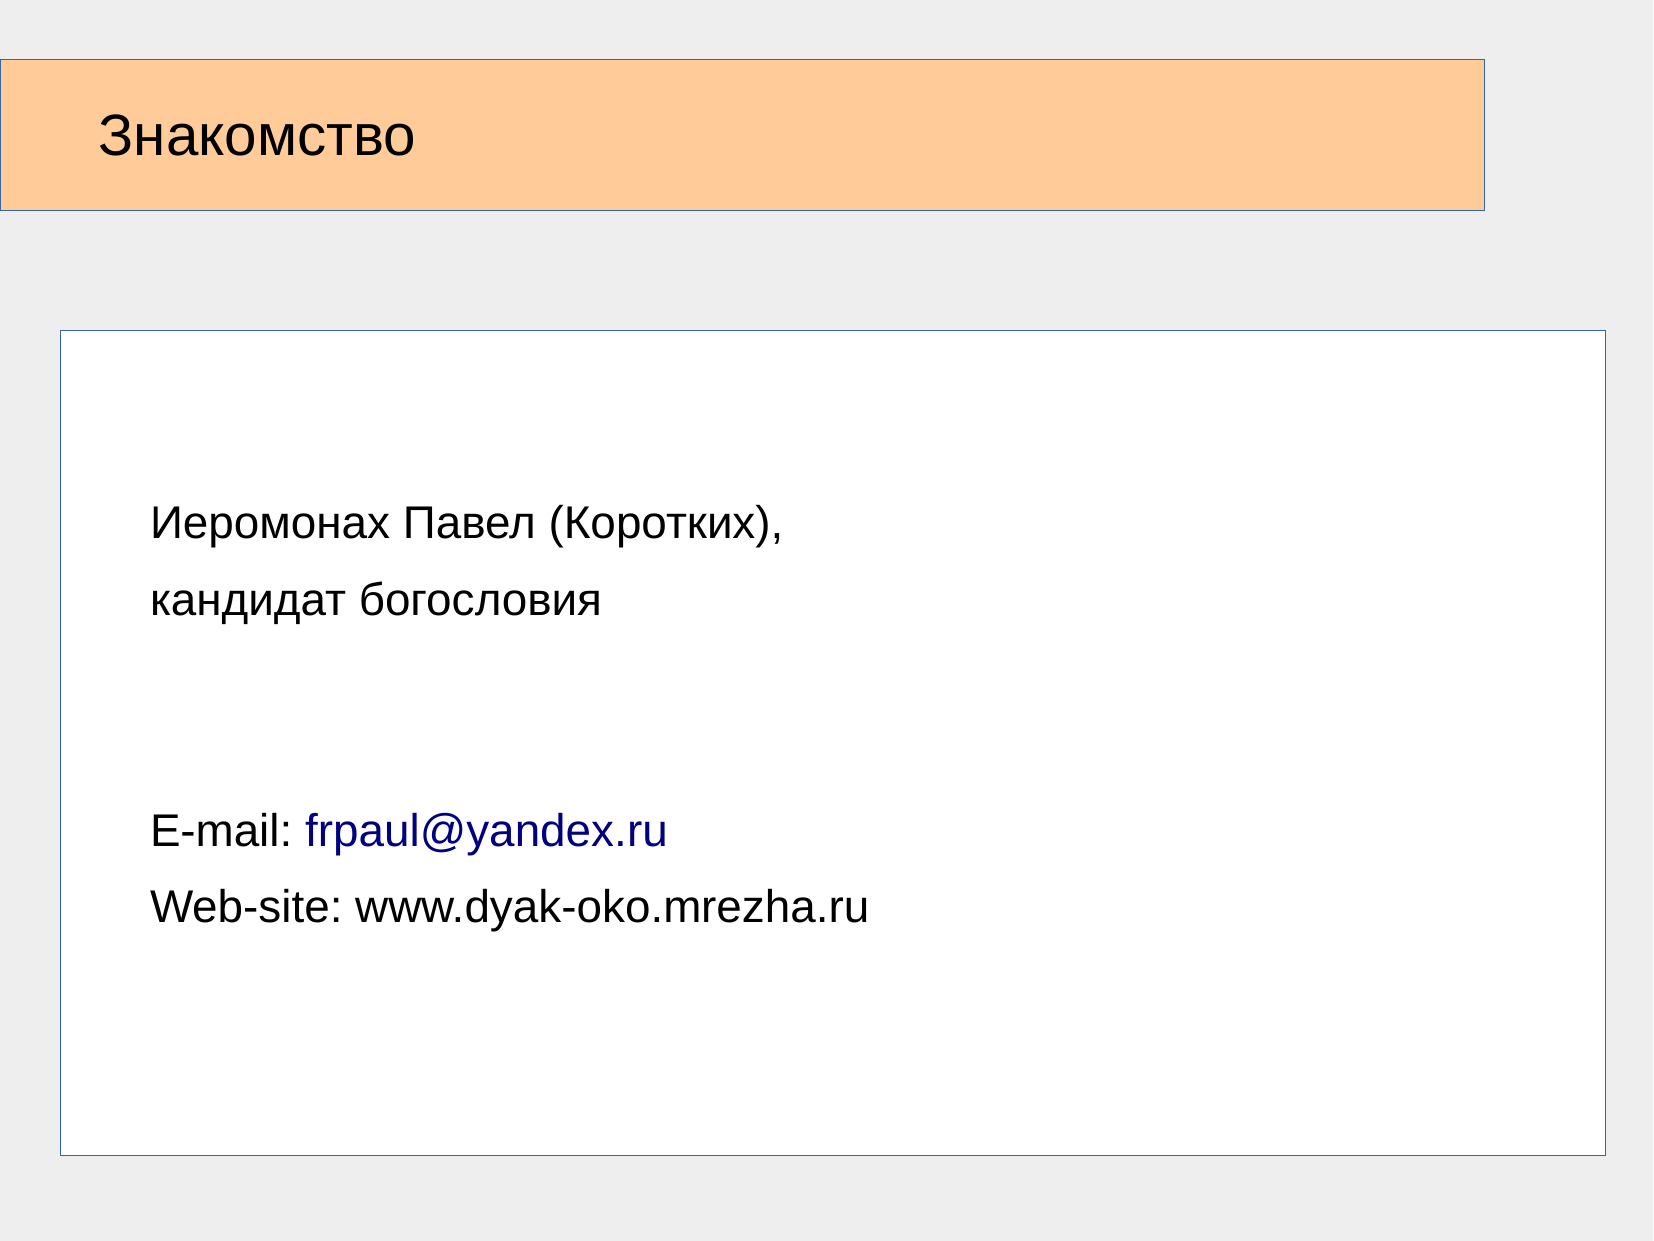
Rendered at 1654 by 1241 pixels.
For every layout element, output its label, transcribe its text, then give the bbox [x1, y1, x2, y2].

text_box [60, 330, 1606, 1156]
subtitle Иеромонах Павел (Коротких), кандидат богословия E-mail: frpaul@yandex.ru Web-site: www.dyak-oko.mrezha.ru [150, 420, 1531, 1099]
text_box Знакомство [0, 59, 1485, 211]
